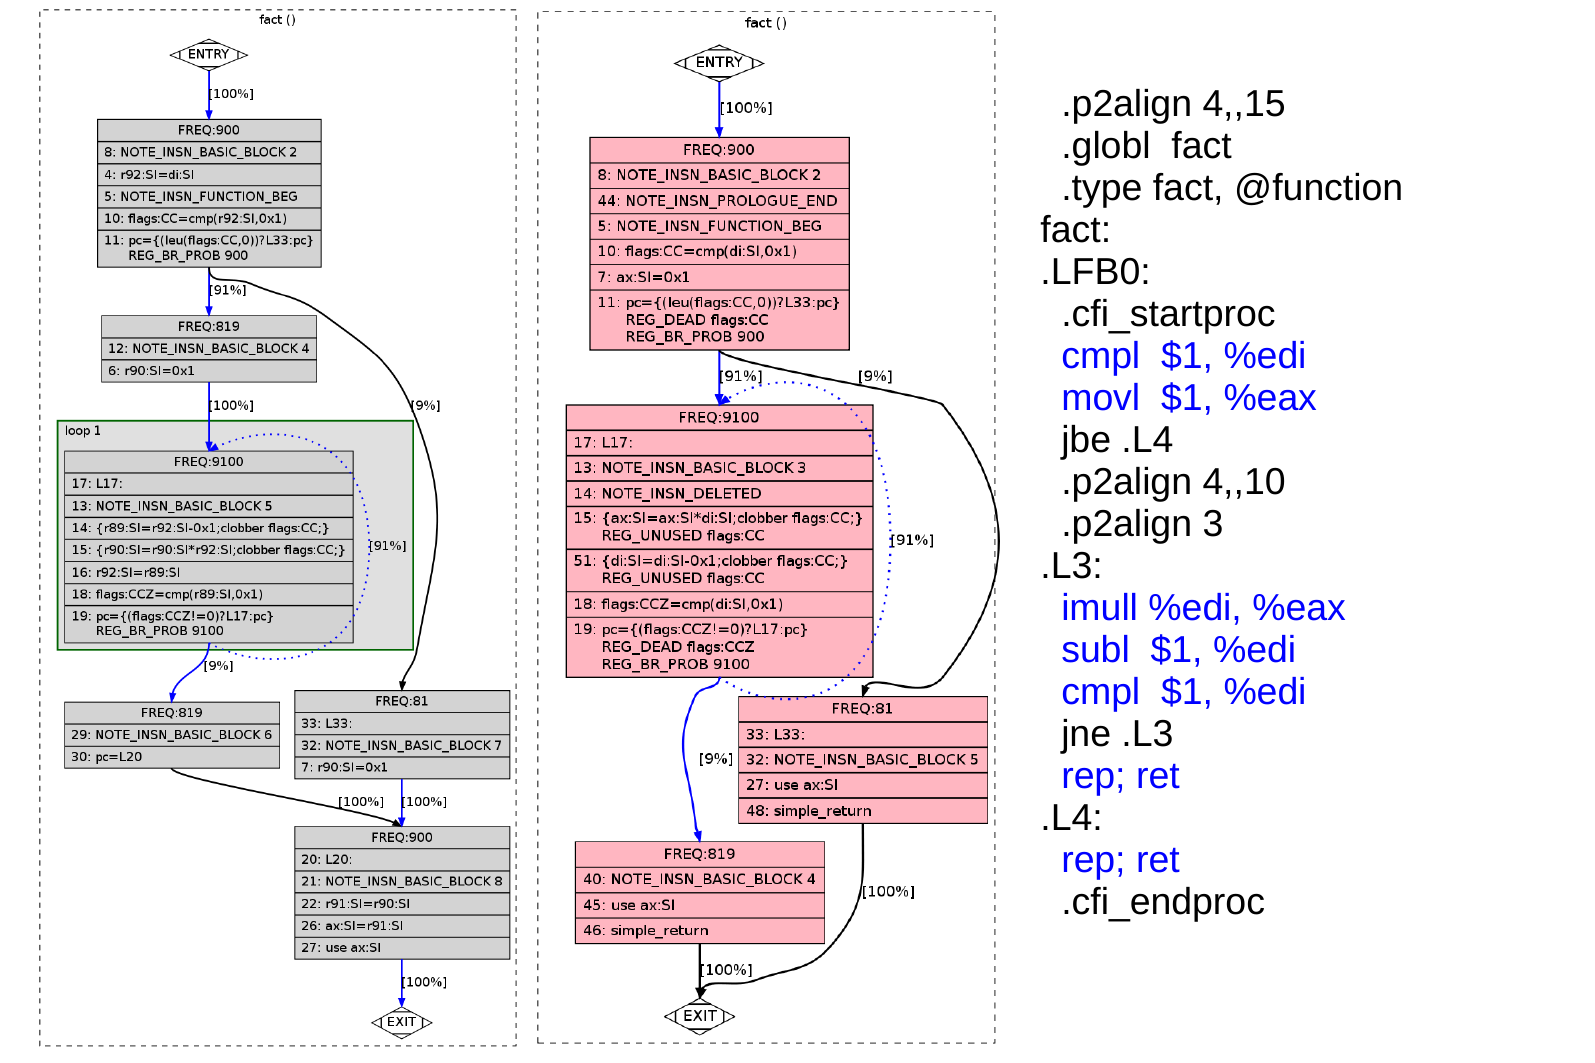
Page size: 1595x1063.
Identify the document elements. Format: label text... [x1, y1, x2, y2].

picture [29, 0, 1021, 1063]
text_box .p2align 4,,15 .globl fact .type fact, @function fact: .LFB0: .cfi_startproc cmpl $1, %edi movl $1, %eax jbe .L4 .p2align 4,,10 .p2align 3 .L3: imull %edi, %eax subl $1, %edi cmpl $1, %edi jne .L3 rep; ret .L4: rep; ret .cfi_endproc [1025, 75, 1538, 953]
